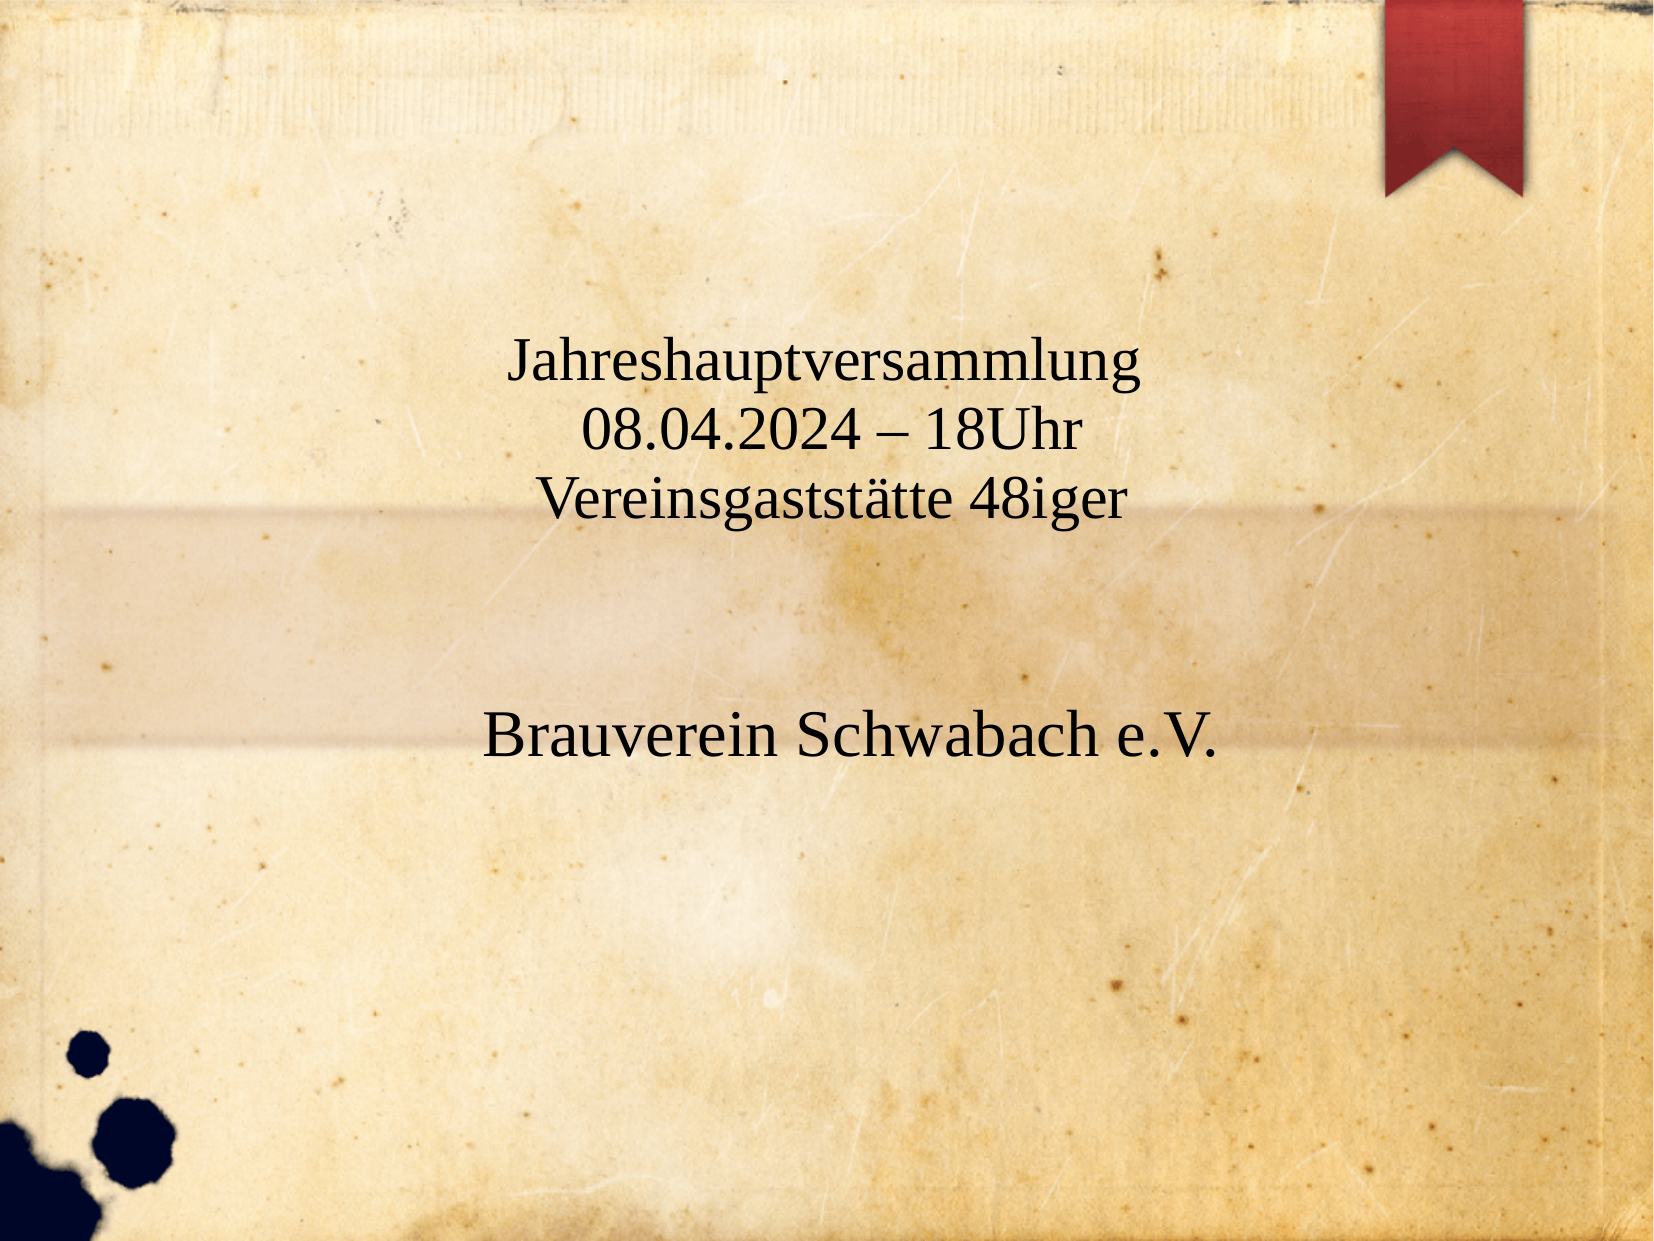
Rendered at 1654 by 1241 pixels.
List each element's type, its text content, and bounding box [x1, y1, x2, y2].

picture [0, 0, 1654, 1241]
title Jahreshauptversammlung 08.04.2024 – 18Uhr Vereinsgaststätte 48iger [88, 324, 1577, 532]
list Brauverein Schwabach e.V. [88, 696, 1544, 1123]
